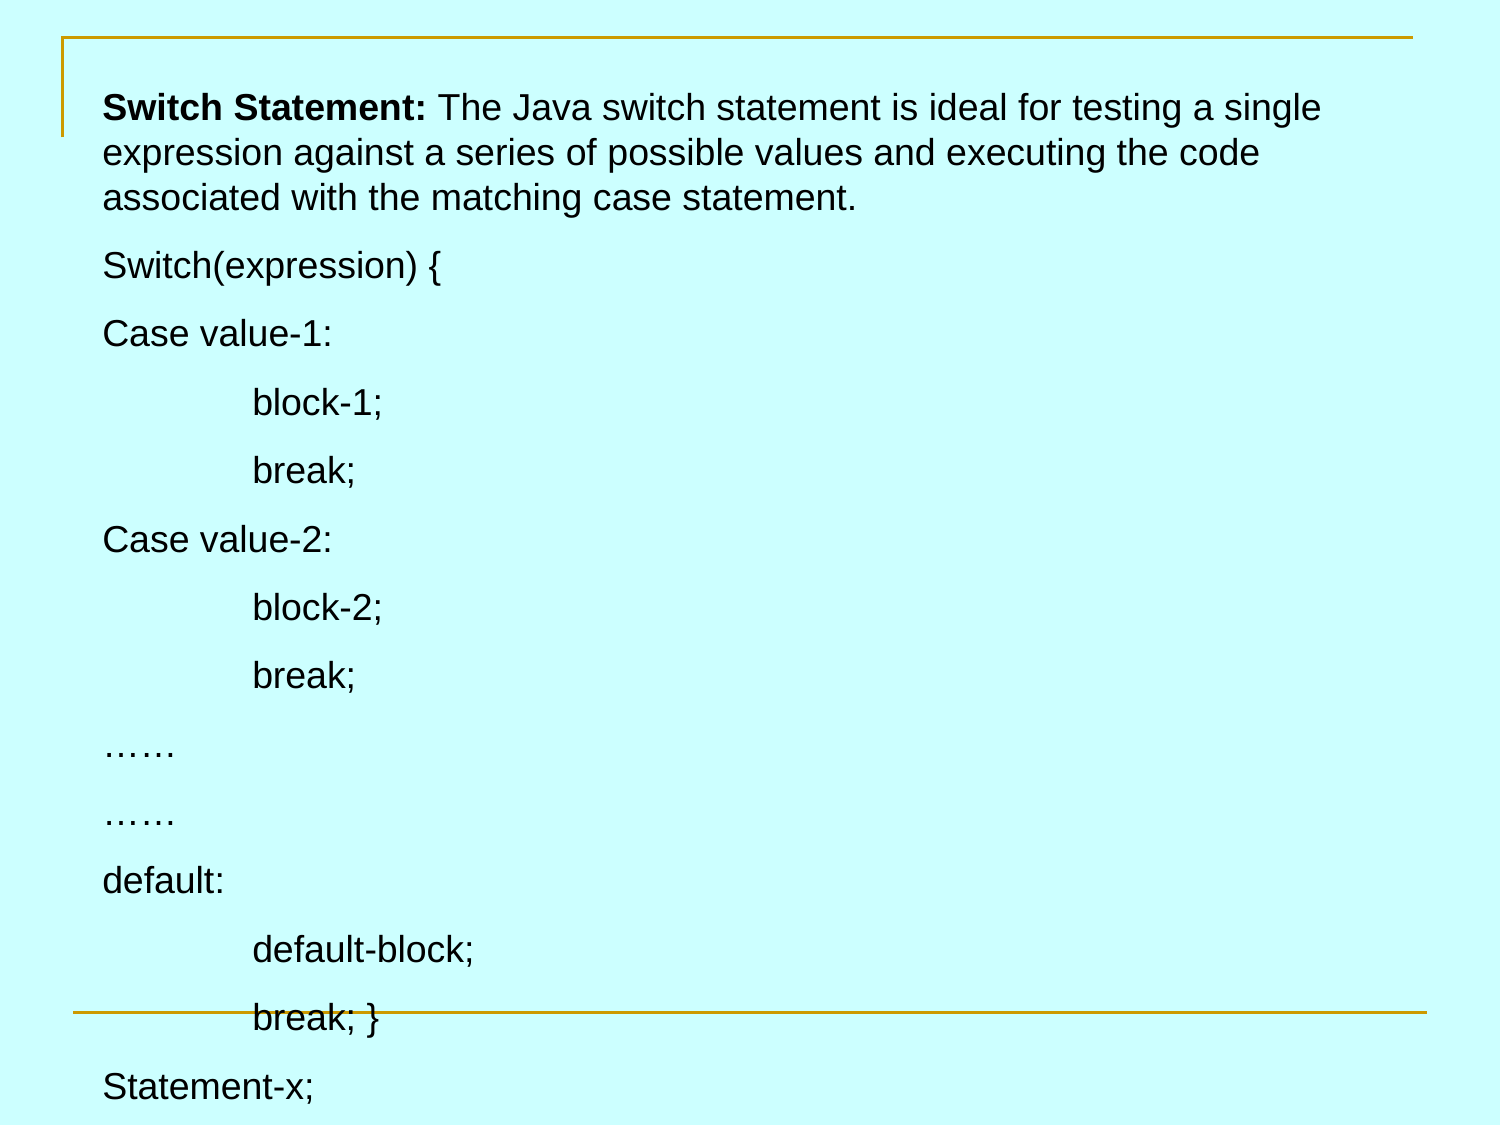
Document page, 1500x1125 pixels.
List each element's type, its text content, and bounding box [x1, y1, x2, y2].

text_box Switch Statement: The Java switch statement is ideal for testing a single expression against a series of possible values and executing the code associated with the matching case statement. Switch(expression) { Case value-1: block-1; break; Case value-2: block-2; break; …… …… default: default-block; break; } Statement-x; [87, 74, 1426, 1115]
